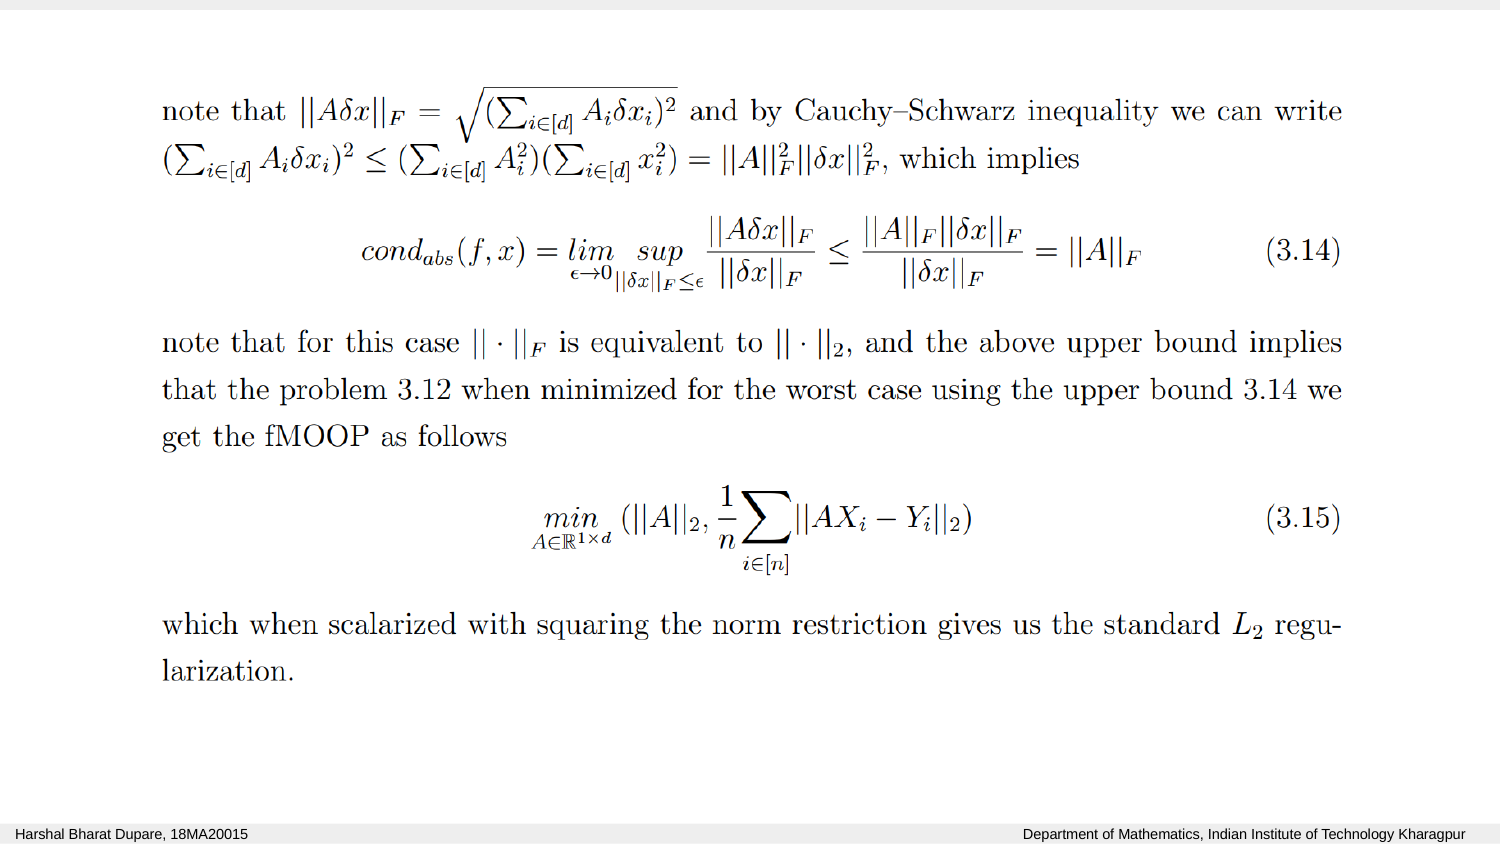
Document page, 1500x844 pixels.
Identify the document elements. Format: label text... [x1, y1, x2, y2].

text_box Harshal Bharat Dupare, 18MA20015 Department of Mathematics, Indian Institute of Technology Kharagpur [0, 823, 1500, 844]
text_box [0, 0, 1500, 10]
picture [136, 65, 1383, 694]
